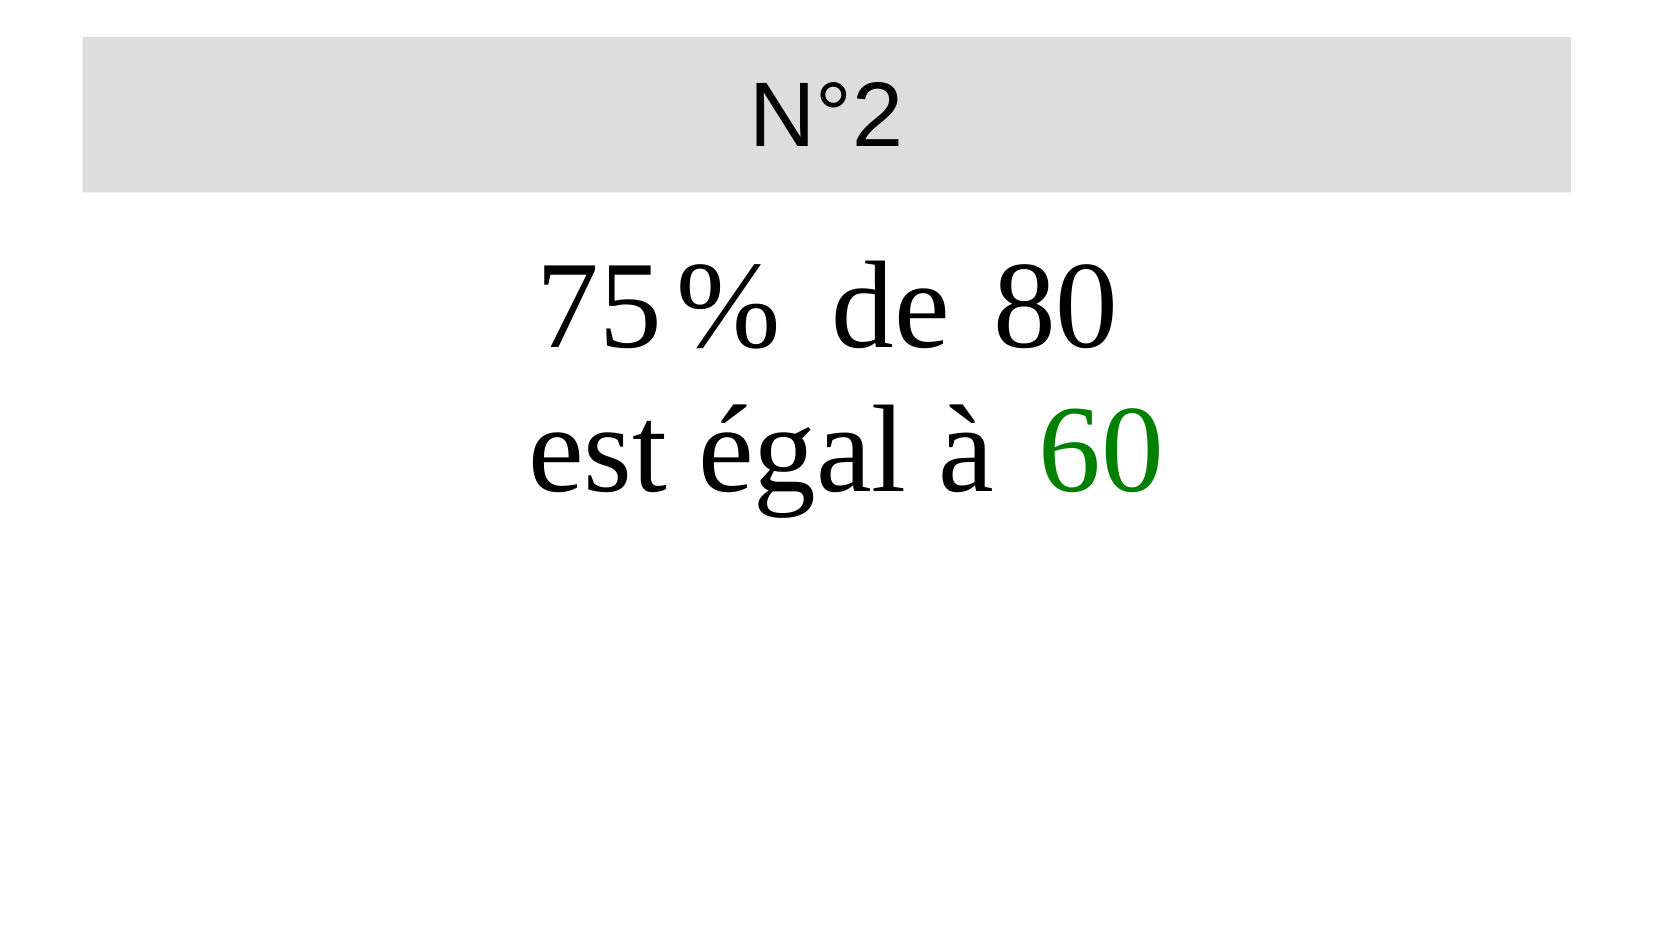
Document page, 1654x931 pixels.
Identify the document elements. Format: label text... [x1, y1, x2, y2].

title N°2 [82, 37, 1571, 193]
chart [484, 236, 1173, 519]
